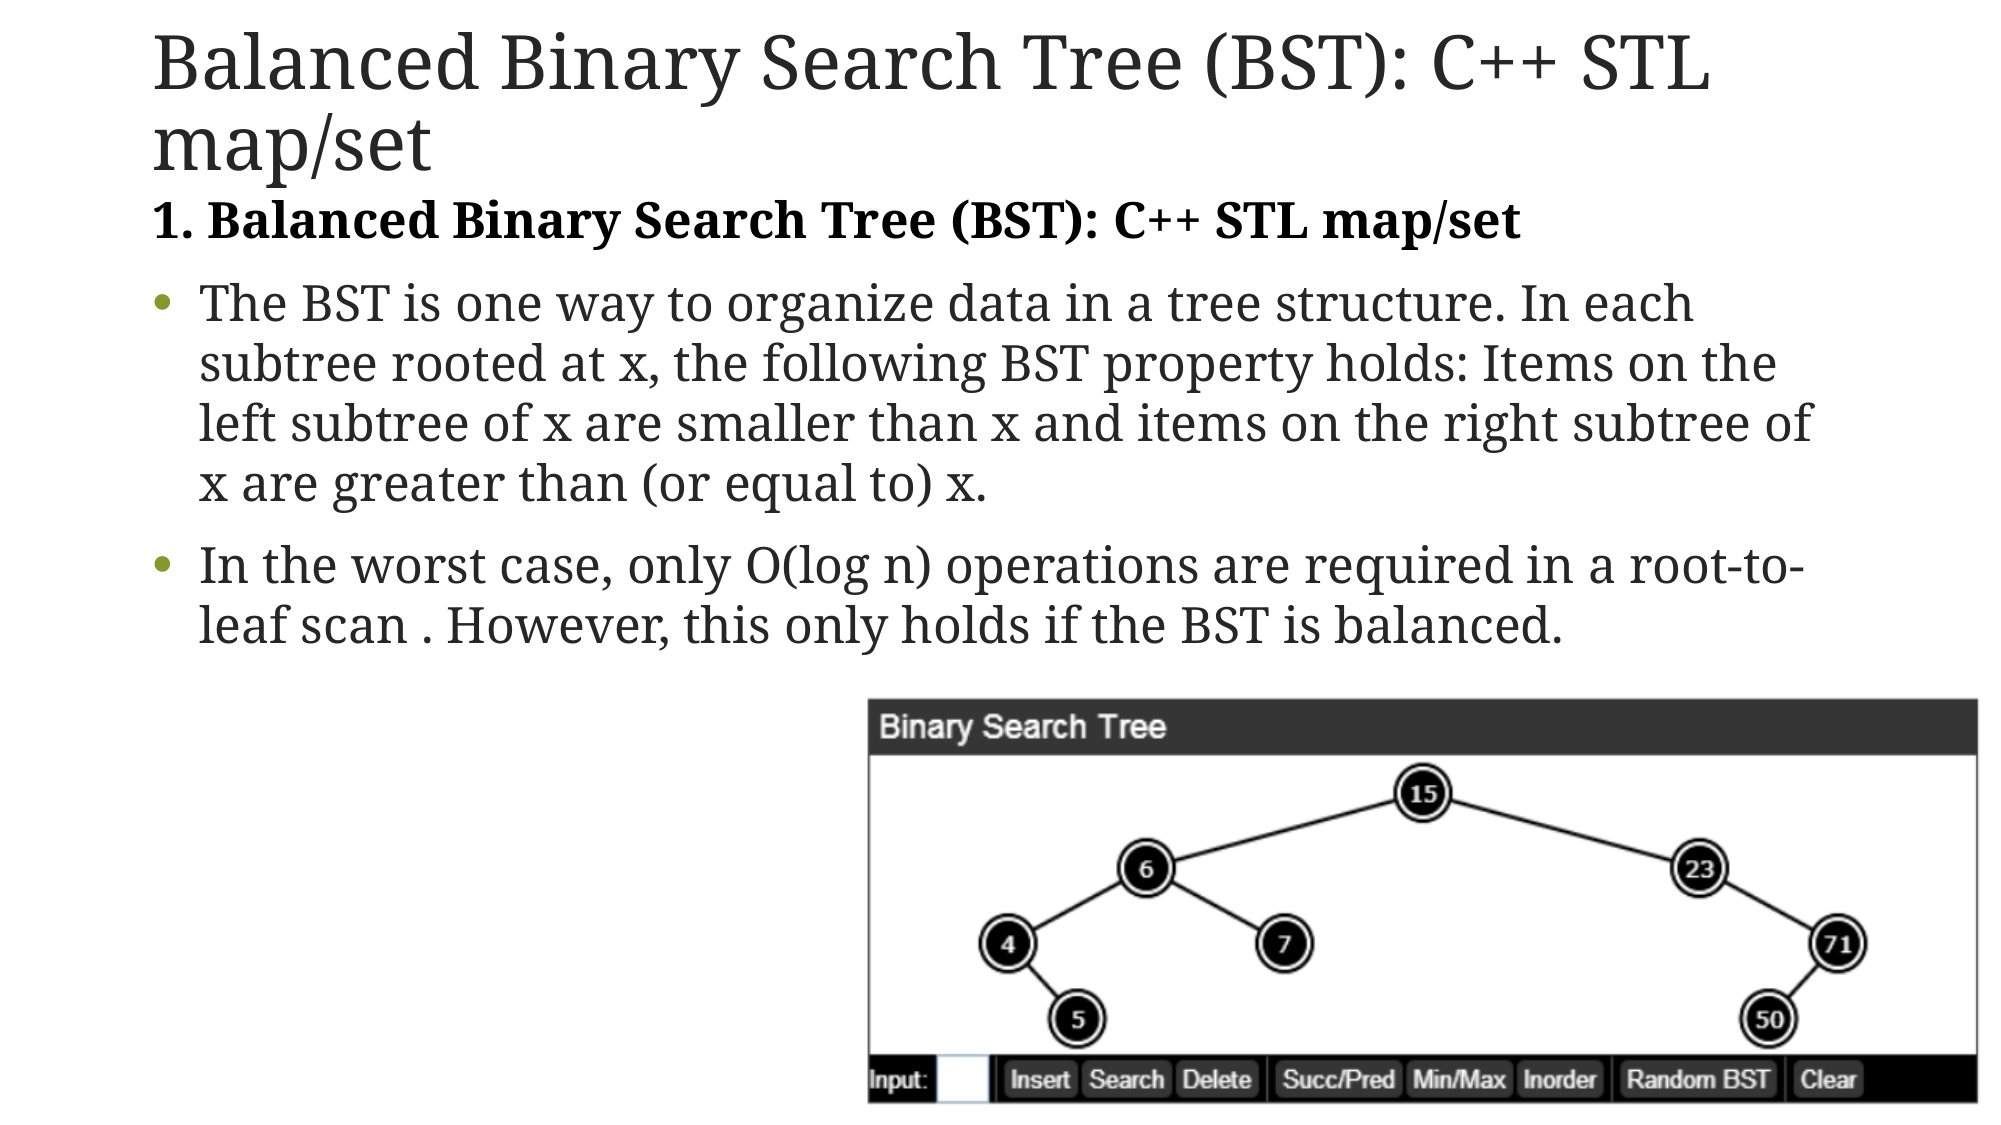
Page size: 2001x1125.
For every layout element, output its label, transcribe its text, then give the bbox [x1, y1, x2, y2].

text_box Balanced Binary Search Tree (BST): C++ STL map/set [137, 59, 1863, 152]
picture [857, 684, 2000, 1125]
text_box 1. Balanced Binary Search Tree (BST): C++ STL map/set The BST is one way to organize data in a tree structure. In each subtree rooted at x, the following BST property holds: Items on the left subtree of x are smaller than x and items on the right subtree of x are greater than (or equal to) x. In the worst case, only O(log n) operations are required in a root-to-leaf scan . However, this only holds if the BST is balanced. [137, 181, 1863, 1014]
